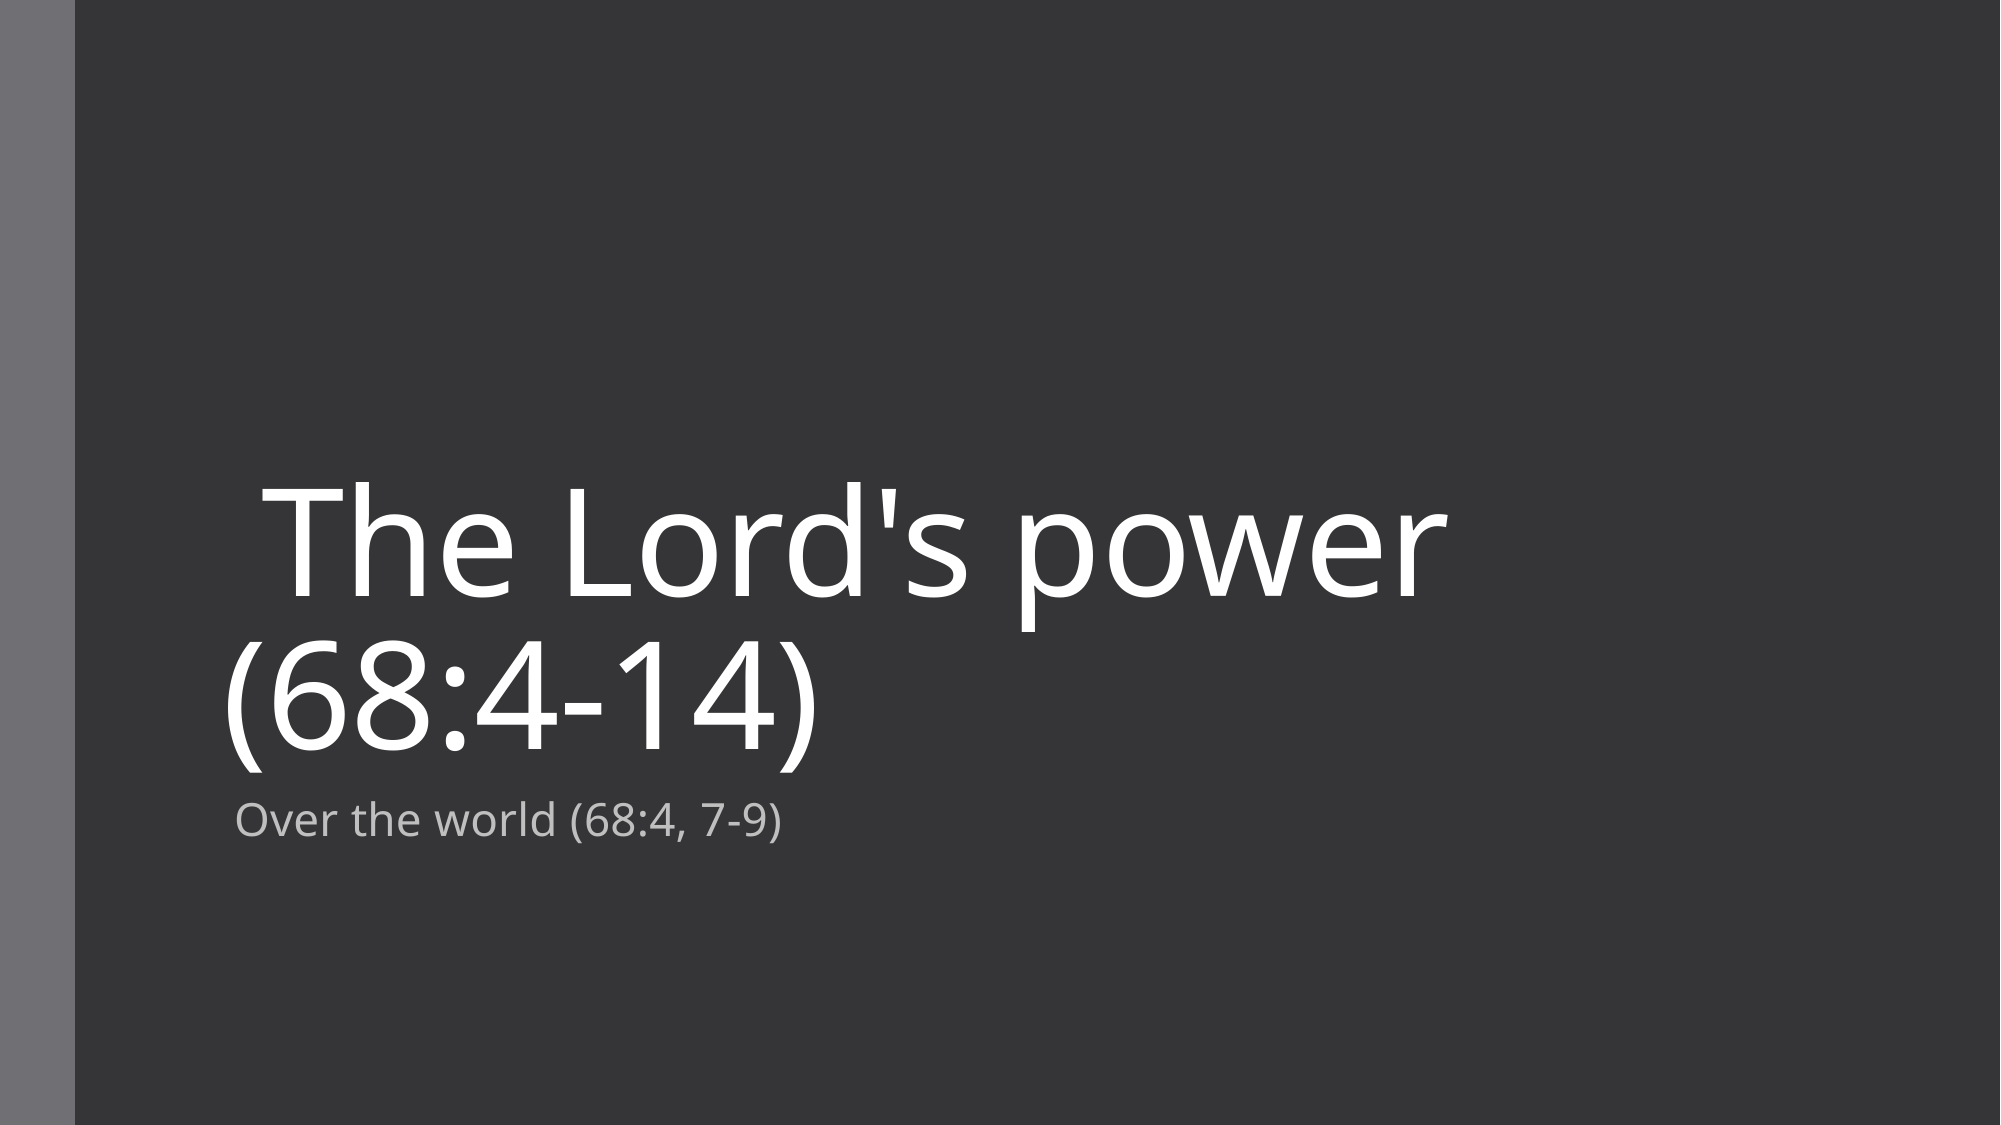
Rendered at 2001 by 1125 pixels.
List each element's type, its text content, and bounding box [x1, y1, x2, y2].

title The Lord's power (68:4-14) [206, 124, 1752, 787]
subtitle Over the world (68:4, 7-9) [206, 787, 1752, 1066]
